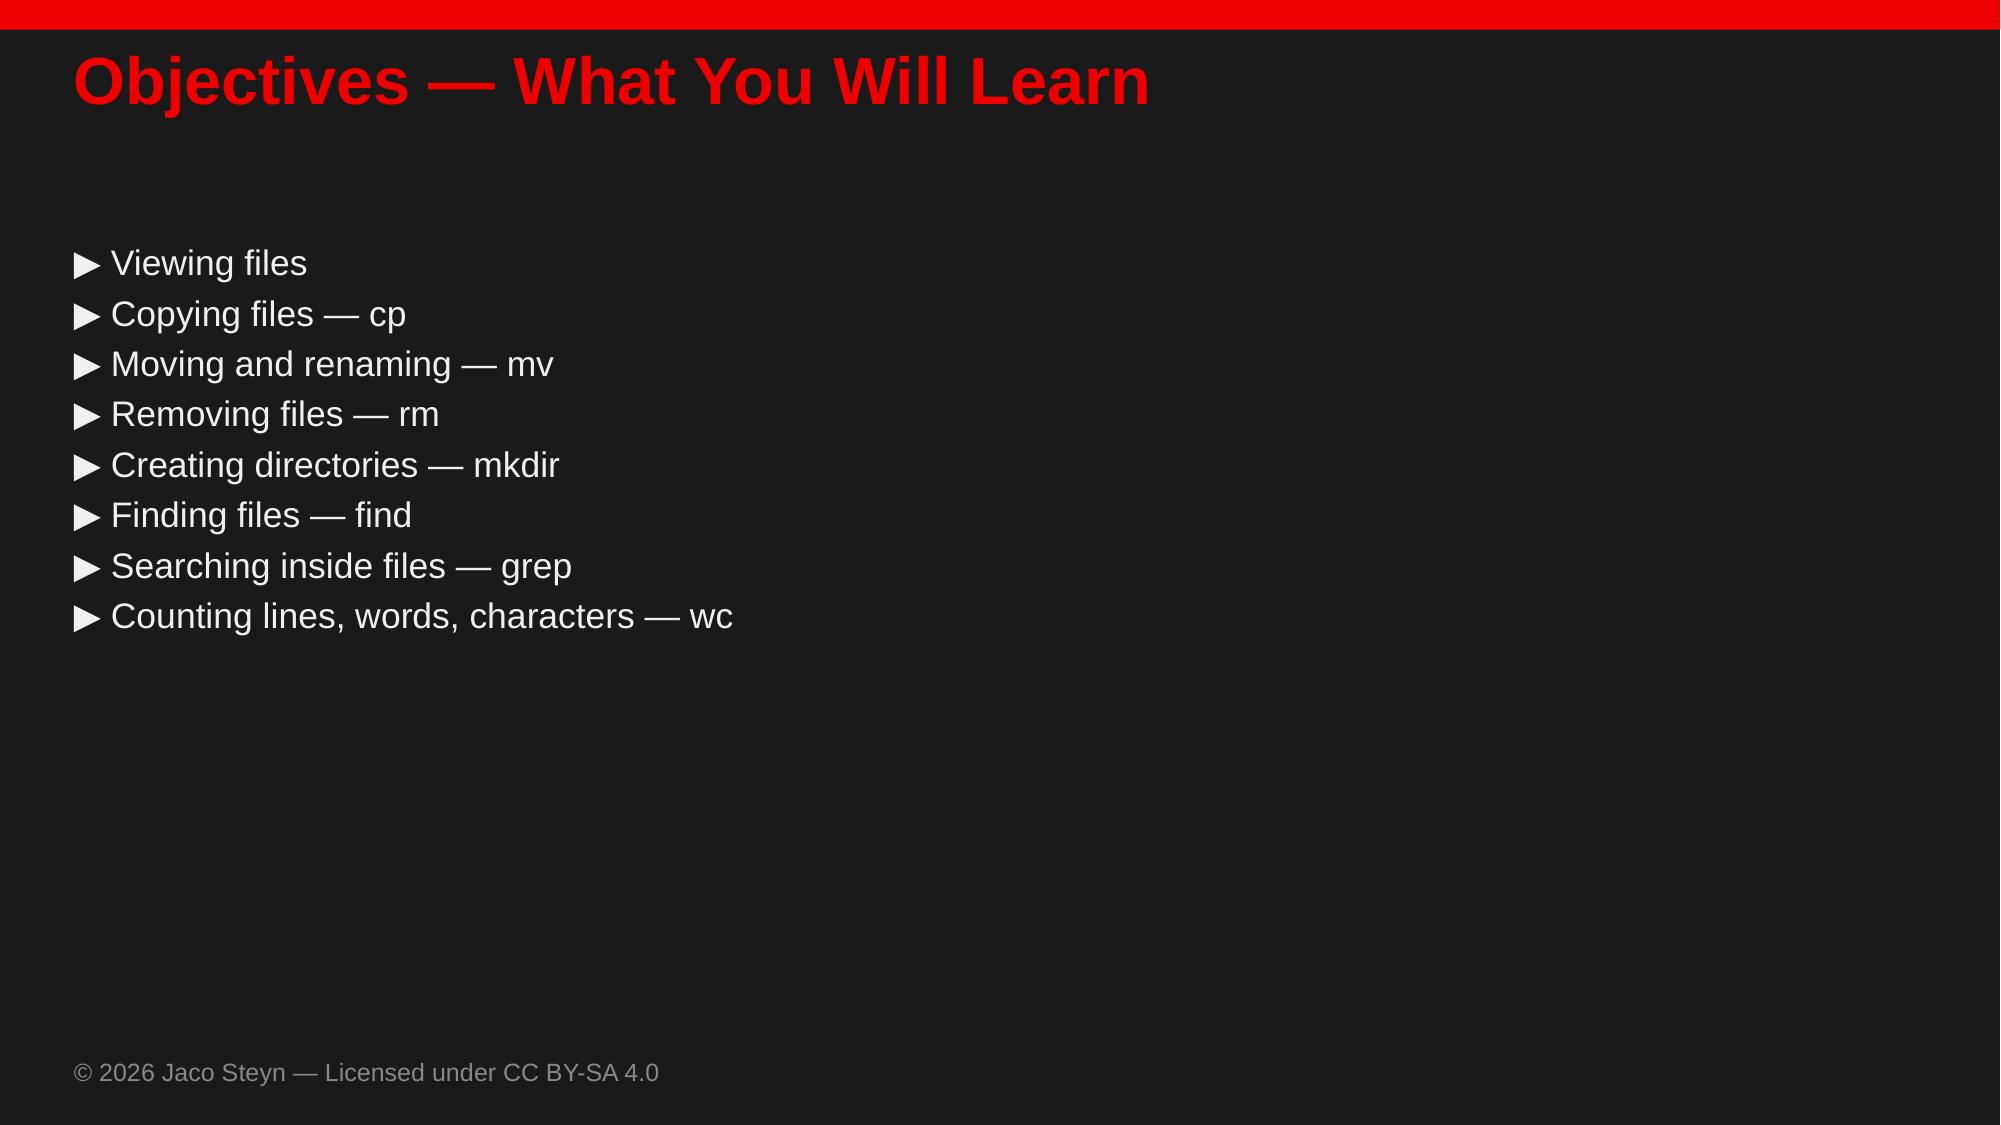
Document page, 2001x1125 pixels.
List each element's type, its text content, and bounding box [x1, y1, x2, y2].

text_box ▶ Viewing files ▶ Copying files — cp ▶ Moving and renaming — mv ▶ Removing files — rm ▶ Creating directories — mkdir ▶ Finding files — find ▶ Searching inside files — grep ▶ Counting lines, words, characters — wc [59, 236, 1942, 1037]
text_box © 2026 Jaco Steyn — Licensed under CC BY-SA 4.0 [59, 1051, 1942, 1093]
text_box Objectives — What You Will Learn [59, 36, 1942, 208]
text_box [0, 0, 2001, 30]
